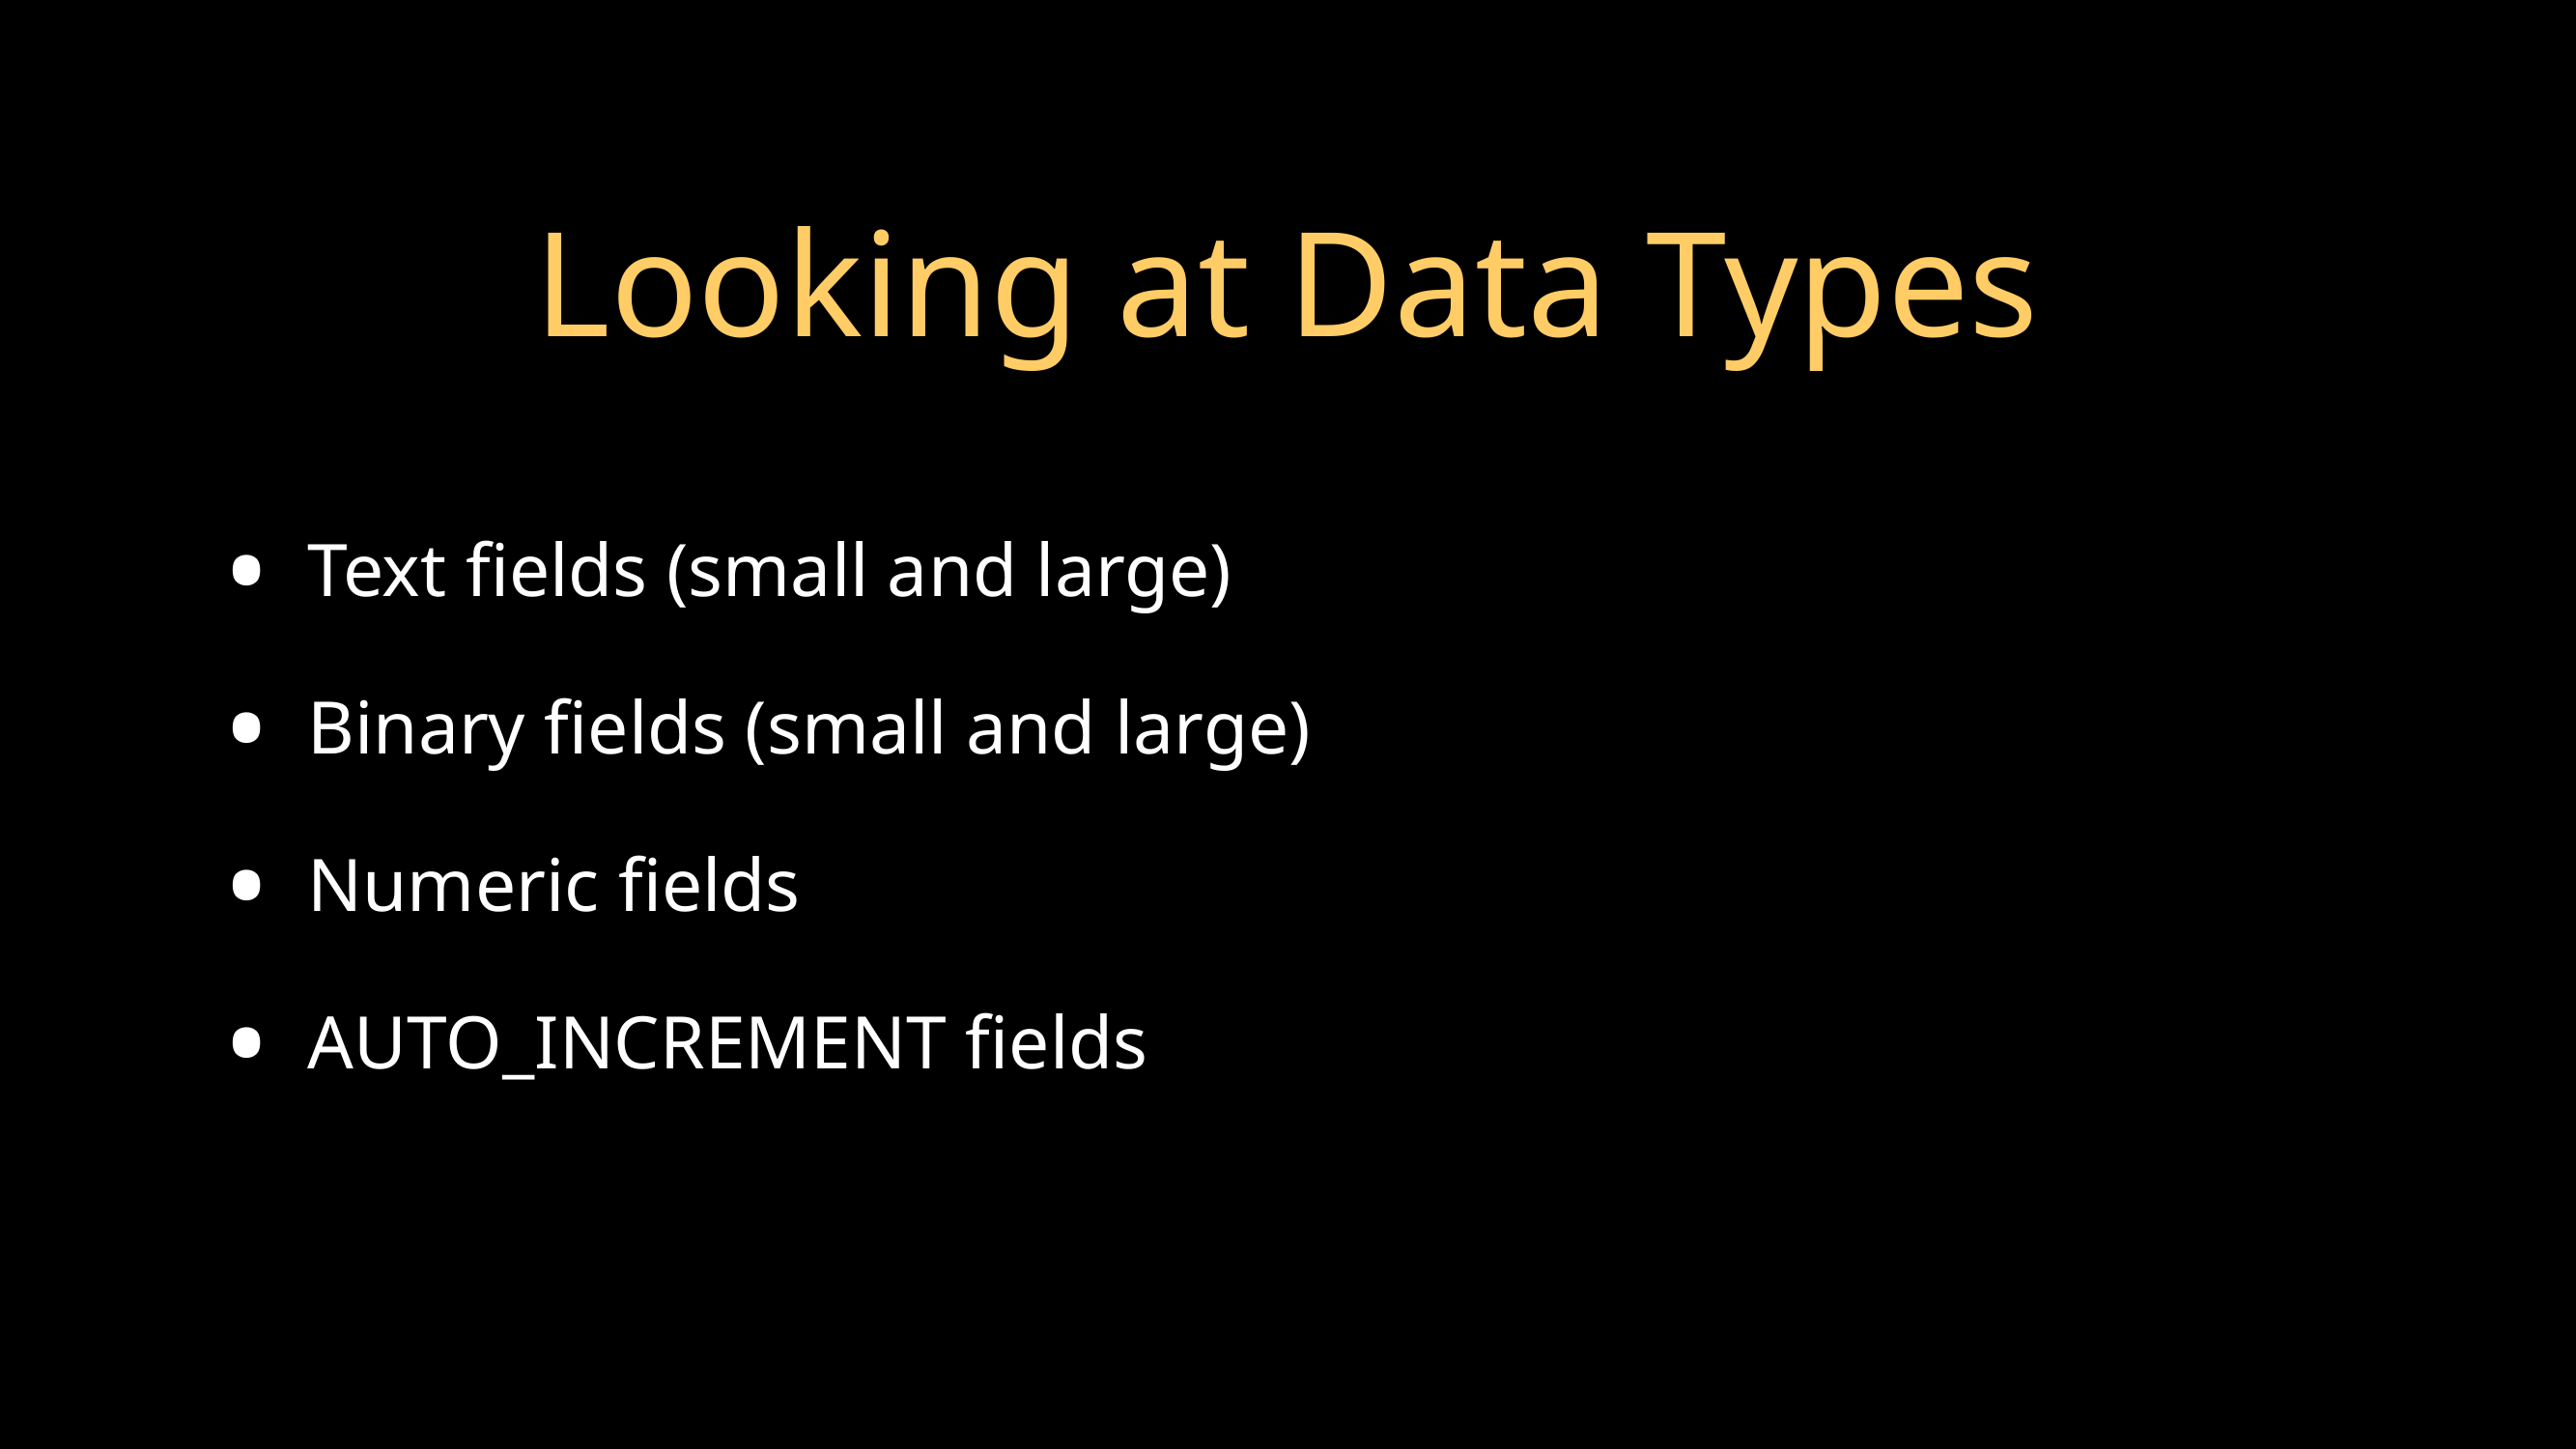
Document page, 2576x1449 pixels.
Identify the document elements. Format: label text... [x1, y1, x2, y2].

title Looking at Data Types [183, 96, 2392, 412]
list Text fields (small and large) Binary fields (small and large) Numeric fields AUTO_INCREMENT fields [183, 412, 2392, 1196]
